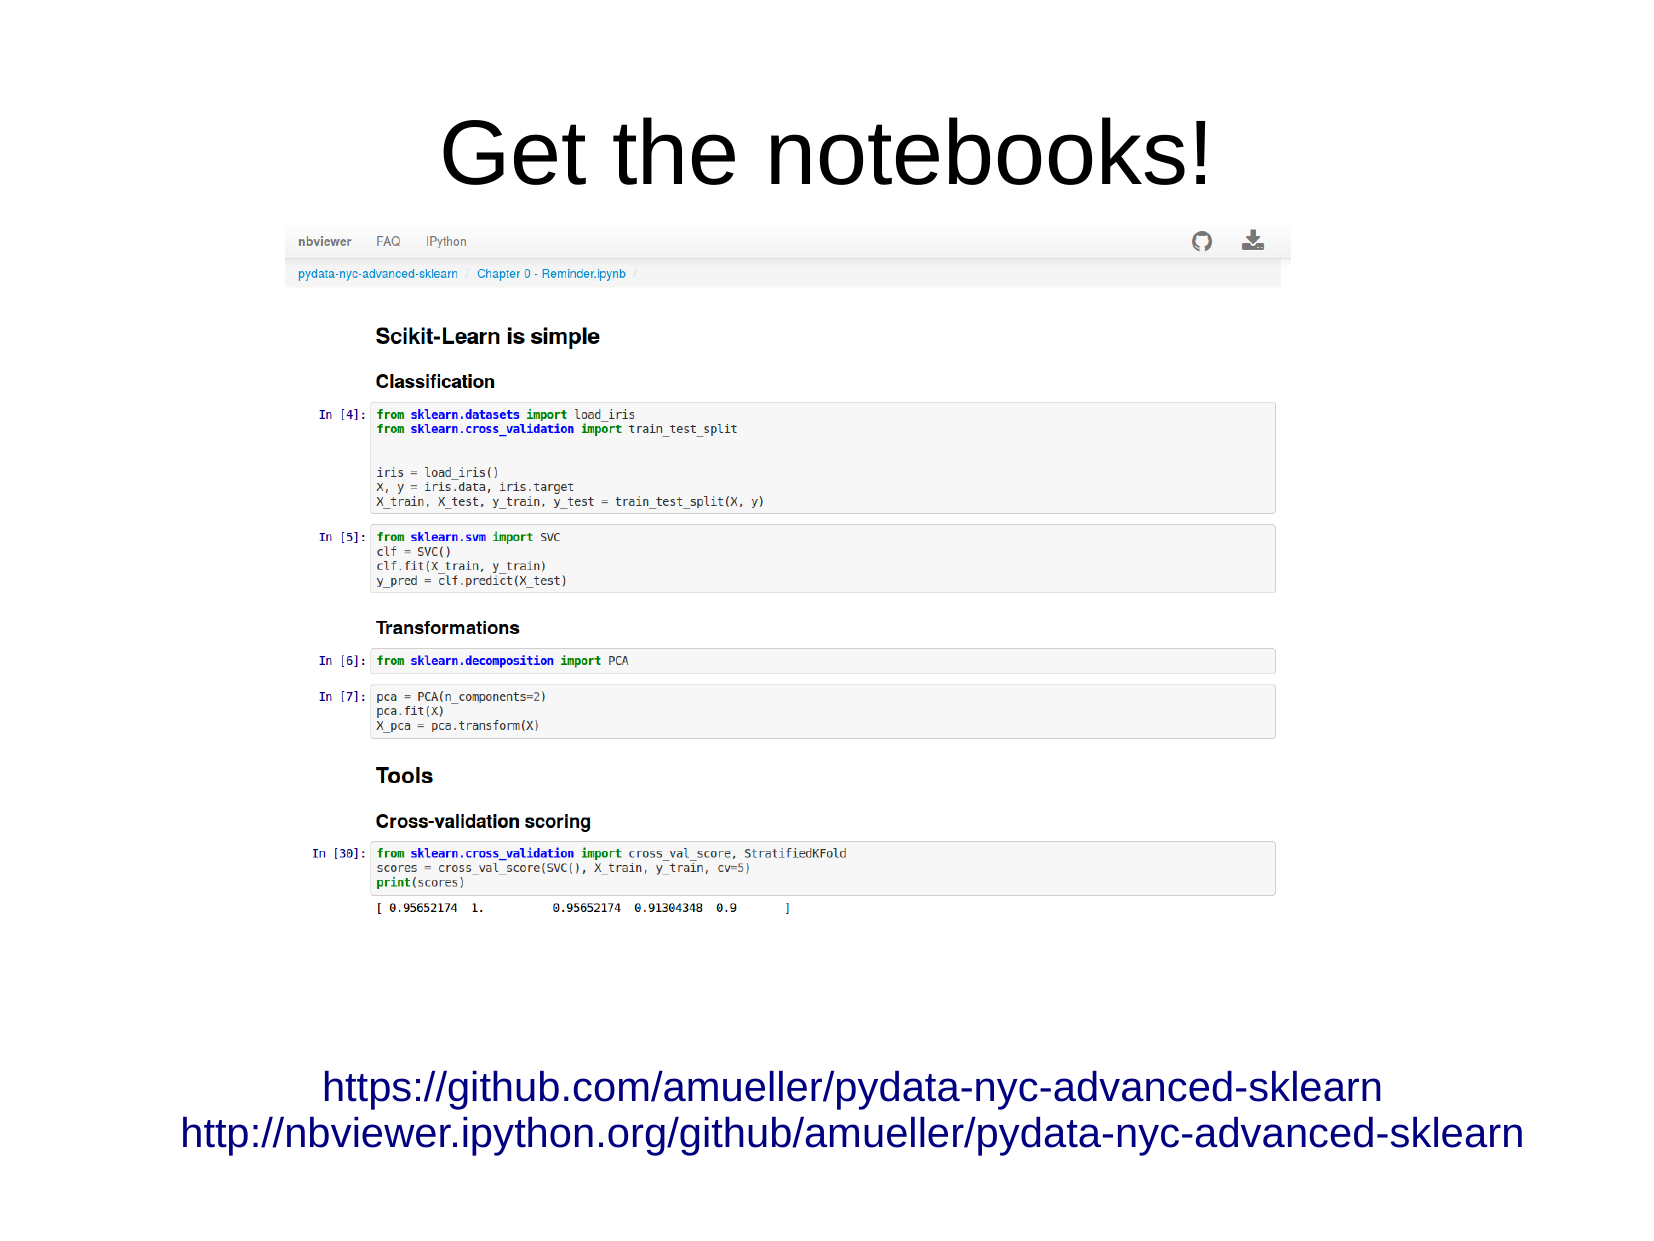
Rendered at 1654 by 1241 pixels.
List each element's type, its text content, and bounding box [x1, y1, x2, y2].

picture [285, 224, 1291, 938]
title Get the notebooks! [82, 49, 1571, 257]
text_box https://github.com/amueller/pydata-nyc-advanced-sklearnhttp://nbviewer.ipython.org/github/amueller/pydata-nyc-advanced-sklearn [15, 1063, 1621, 1201]
